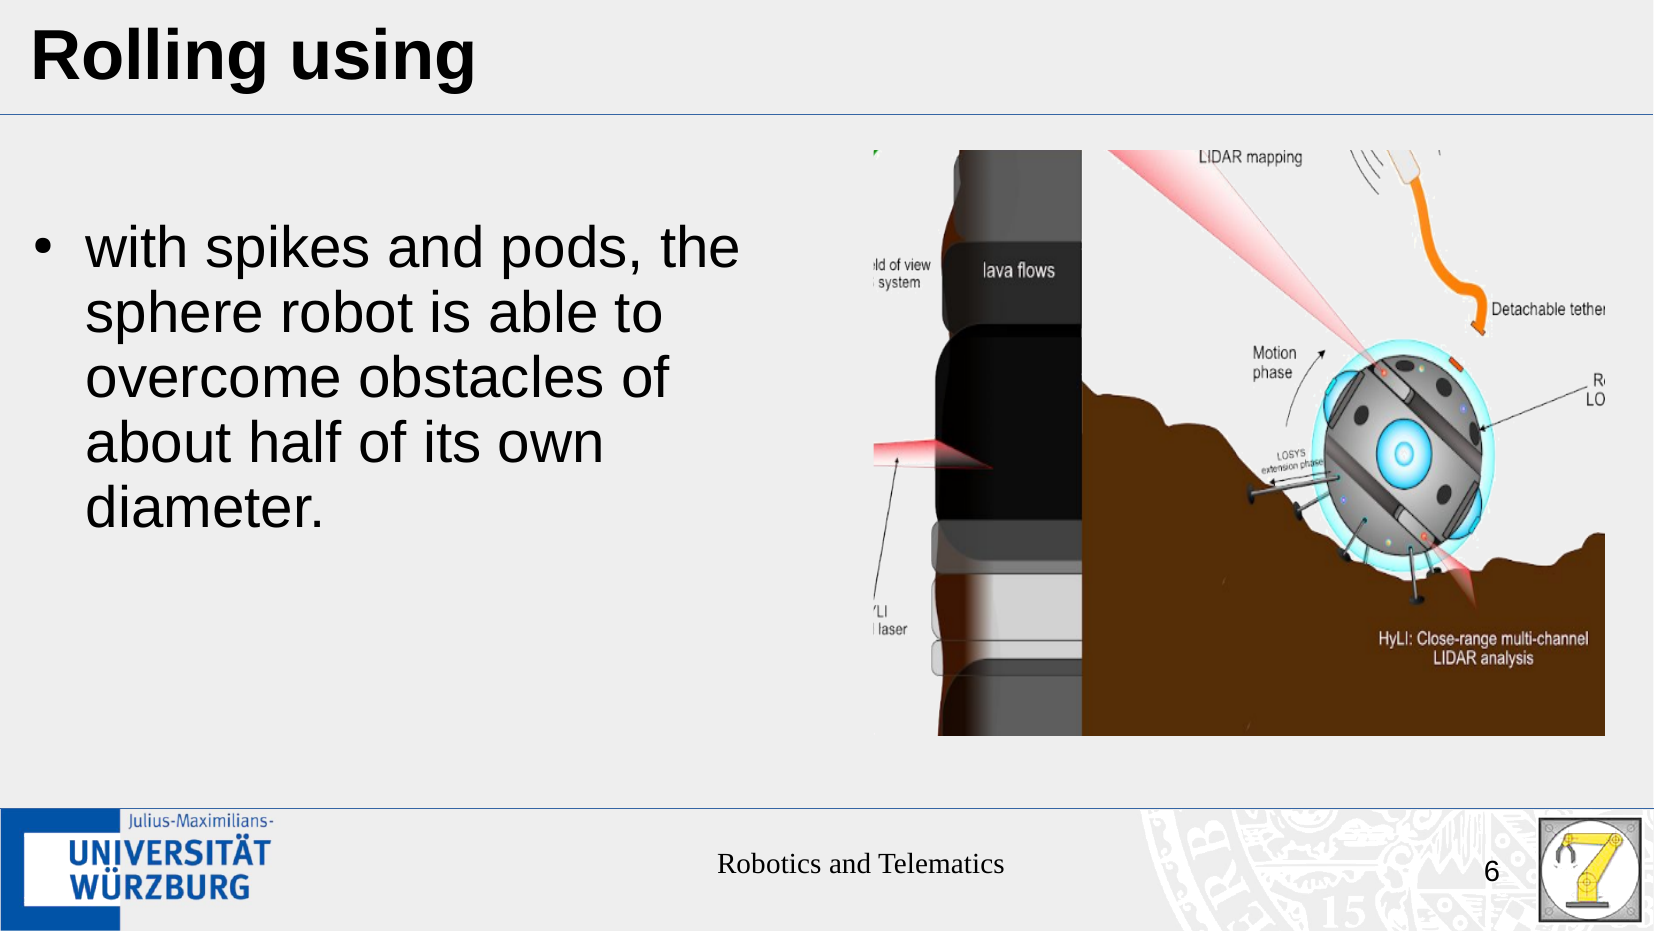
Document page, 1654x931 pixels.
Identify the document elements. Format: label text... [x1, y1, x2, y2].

picture [0, 809, 1654, 931]
title Rolling using [30, 0, 1636, 111]
list with spikes and pods, the sphere robot is able to overcome obstacles of about half of its own diameter. [15, 120, 806, 796]
picture [873, 150, 1606, 736]
